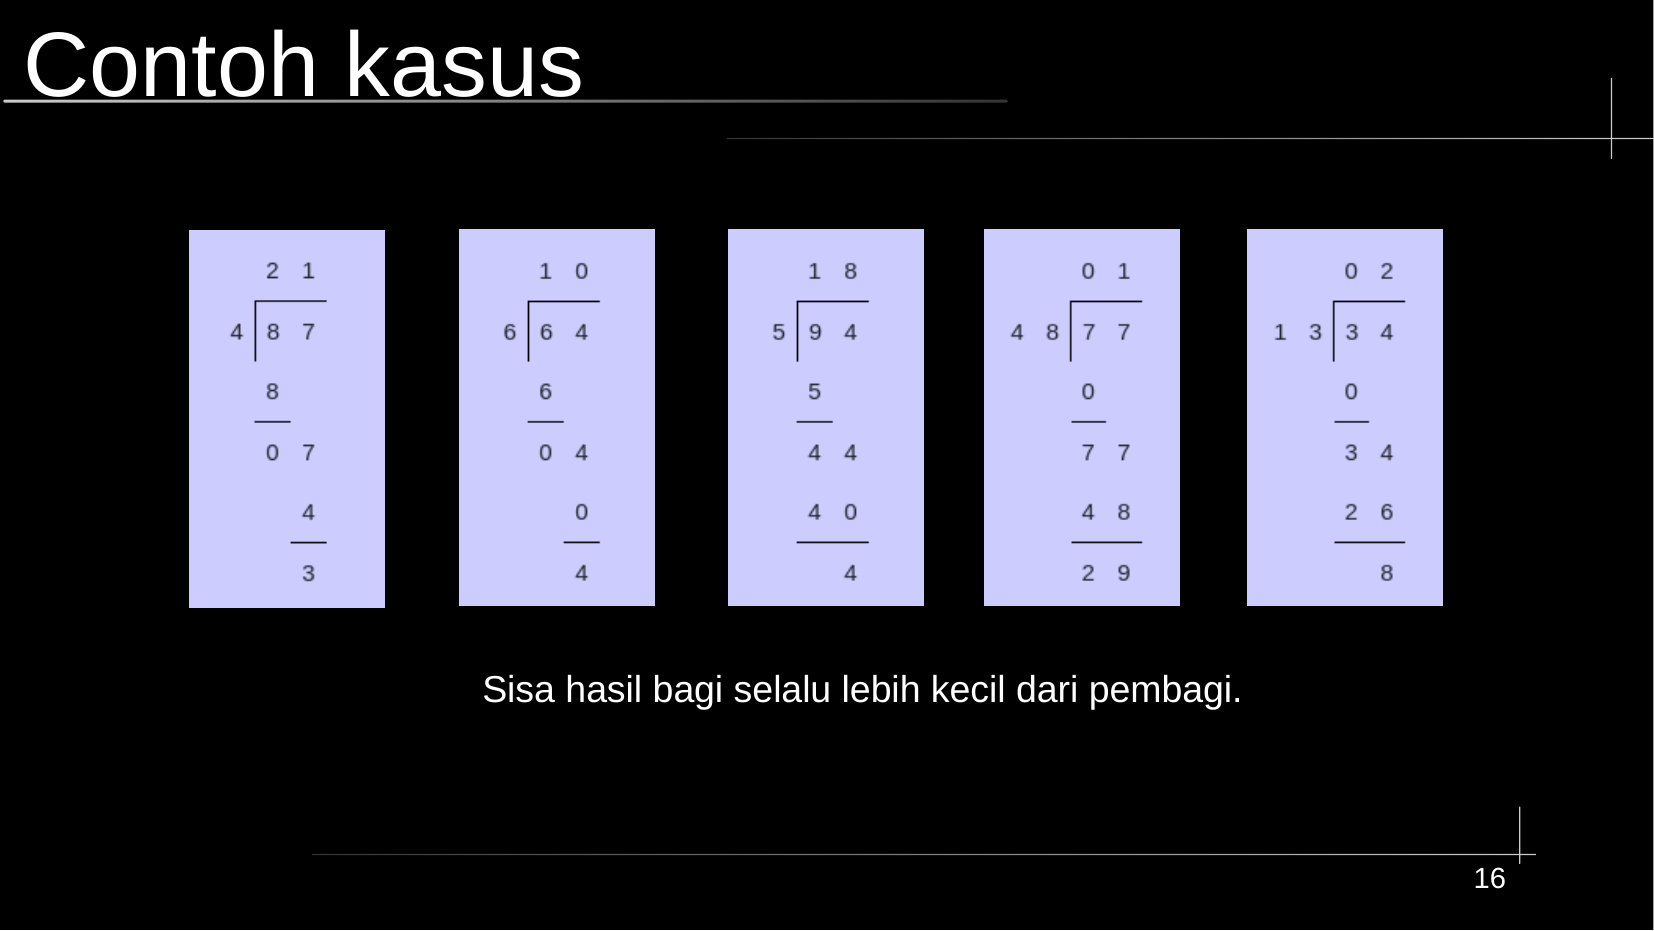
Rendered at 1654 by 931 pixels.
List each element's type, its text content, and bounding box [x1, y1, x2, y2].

picture [459, 229, 655, 606]
picture [984, 229, 1180, 606]
picture [1247, 229, 1443, 606]
title Contoh kasus [23, 11, 1589, 119]
picture [728, 229, 924, 606]
text_box Sisa hasil bagi selalu lebih kecil dari pembagi. [467, 661, 1258, 719]
picture [189, 230, 385, 608]
